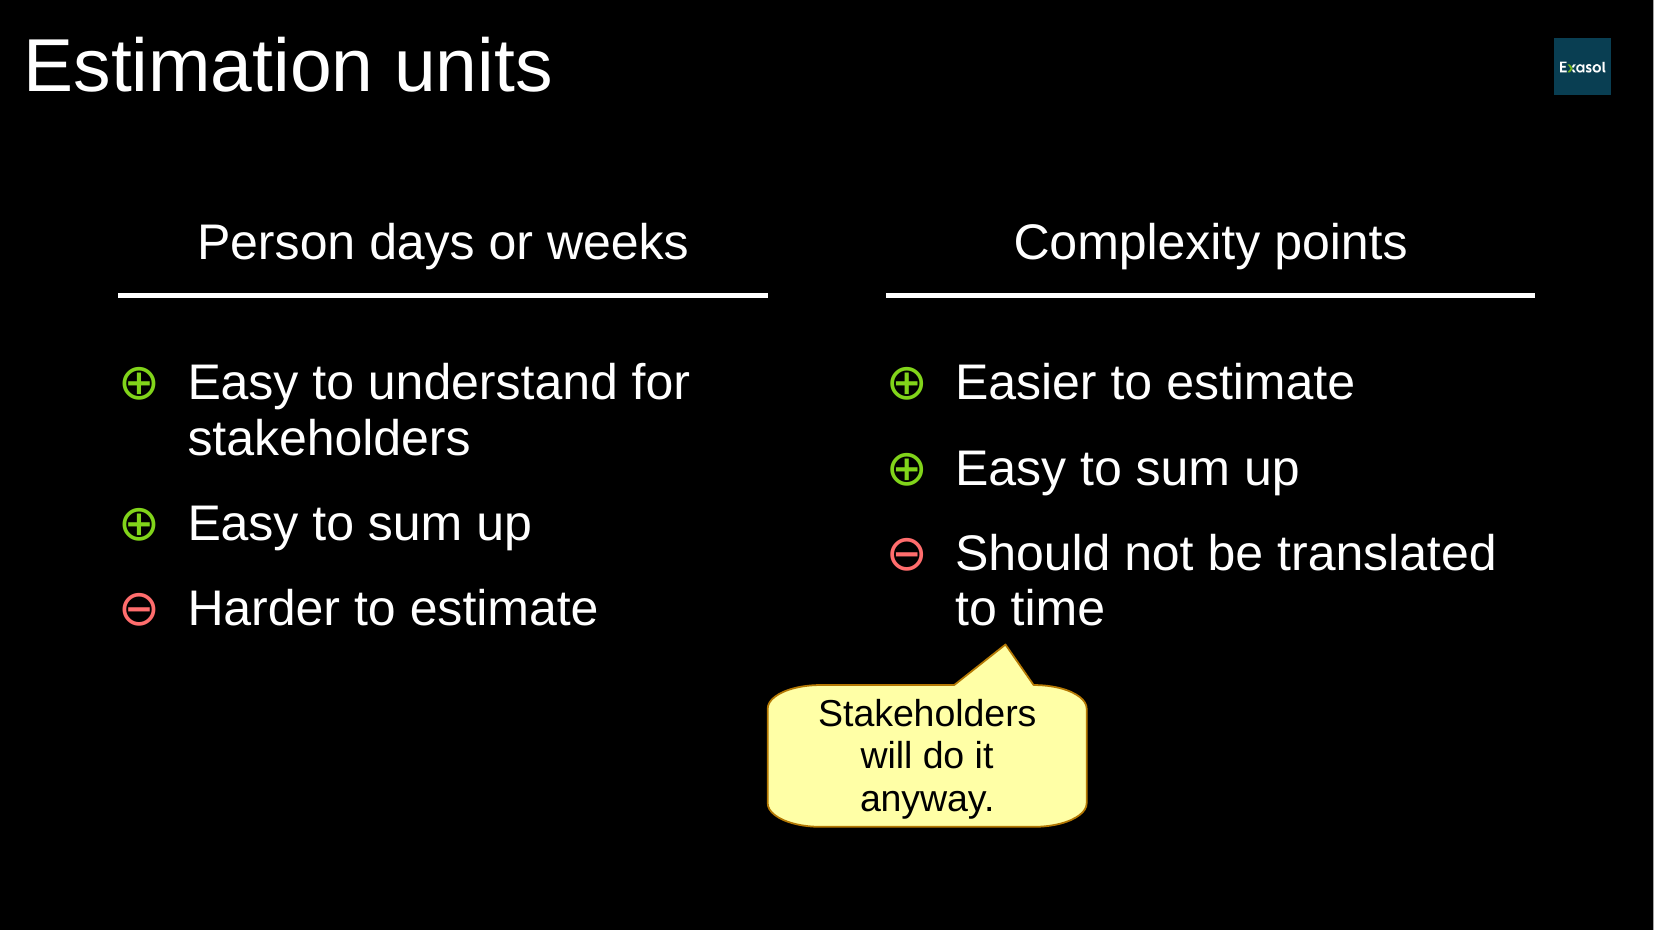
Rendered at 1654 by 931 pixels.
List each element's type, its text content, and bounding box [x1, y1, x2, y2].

text_box Stakeholders will do it anyway. [767, 644, 1087, 827]
title Estimation units [23, 11, 1589, 119]
text_box Person days or weeks [118, 206, 768, 278]
picture [1589, 38, 1611, 95]
list ⊕ Easy to understand for stakeholders ⊕ Easy to sum up ⊖ Harder to estimate [118, 354, 768, 758]
list ⊕ Easier to estimate ⊕ Easy to sum up ⊖ Should not be translated to time [885, 354, 1536, 758]
text_box Complexity points [885, 206, 1536, 278]
